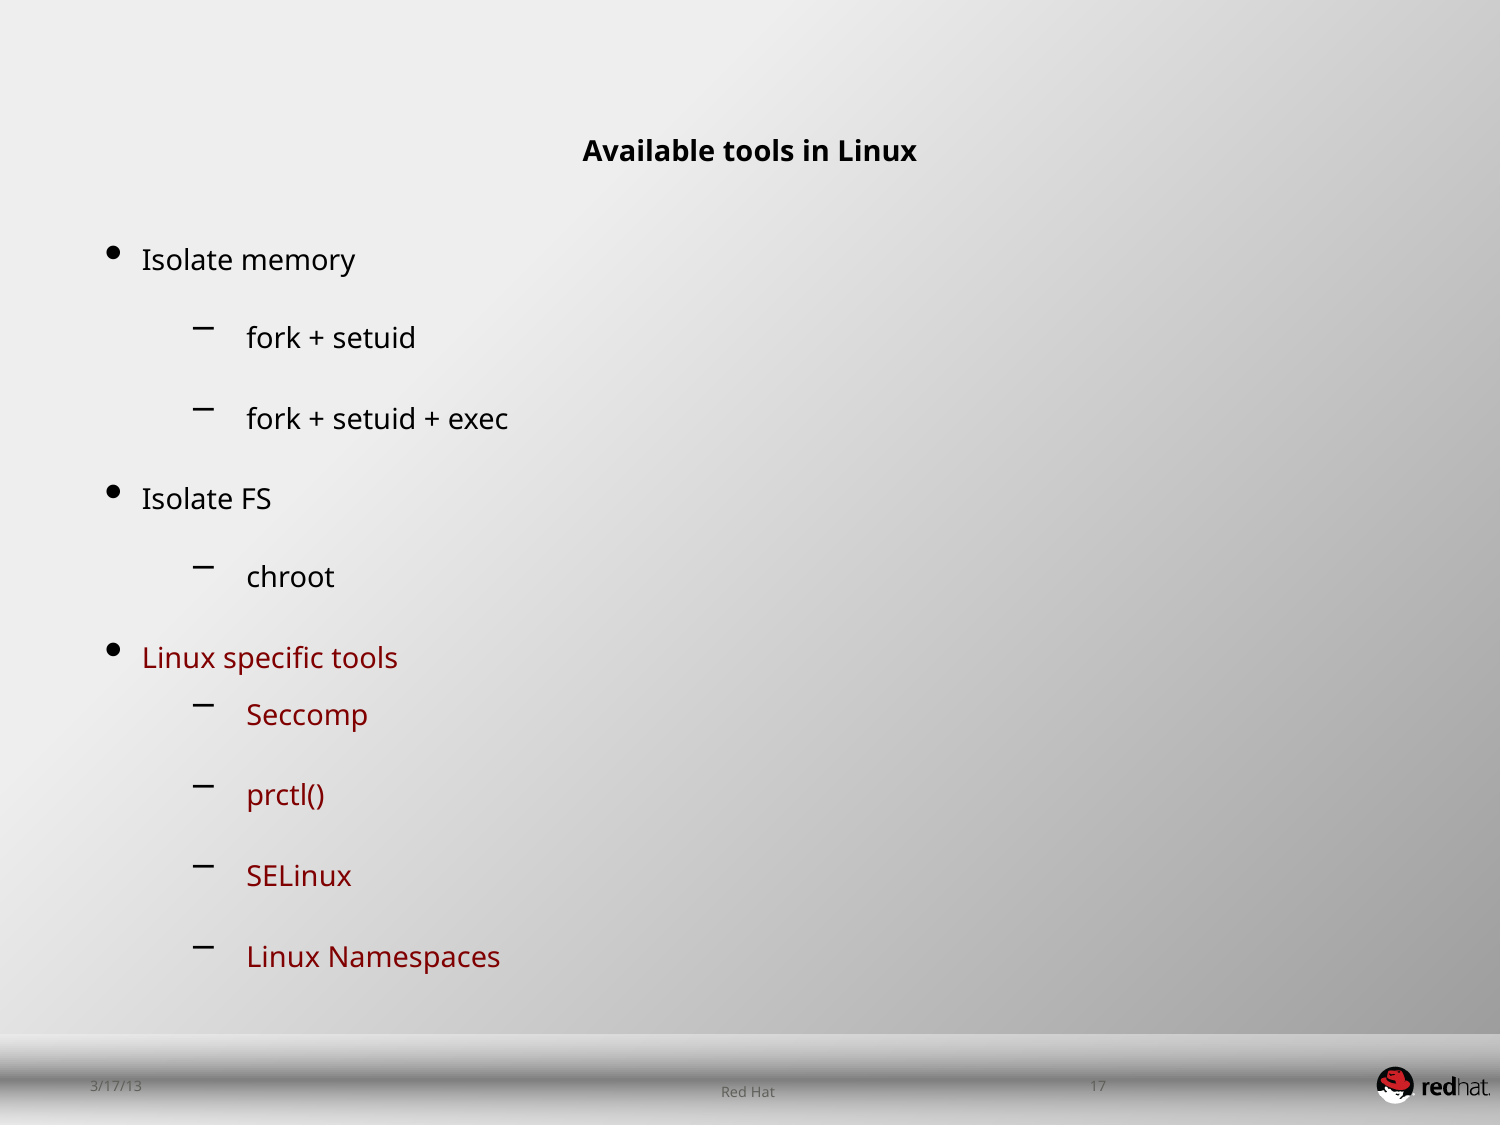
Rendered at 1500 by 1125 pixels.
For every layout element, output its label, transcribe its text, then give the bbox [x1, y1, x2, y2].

picture [1364, 1057, 1500, 1110]
footer Red Hat [300, 1065, 1200, 1110]
slide_number 3/17/13 [75, 1051, 425, 1112]
list Isolate memory fork + setuid fork + setuid + exec Isolate FS chroot Linux specific tools Seccomp prctl() SELinux Linux Namespaces [74, 209, 1425, 1012]
title Available tools in Linux [75, 22, 1426, 188]
slide_number <number> [1074, 1051, 1337, 1112]
